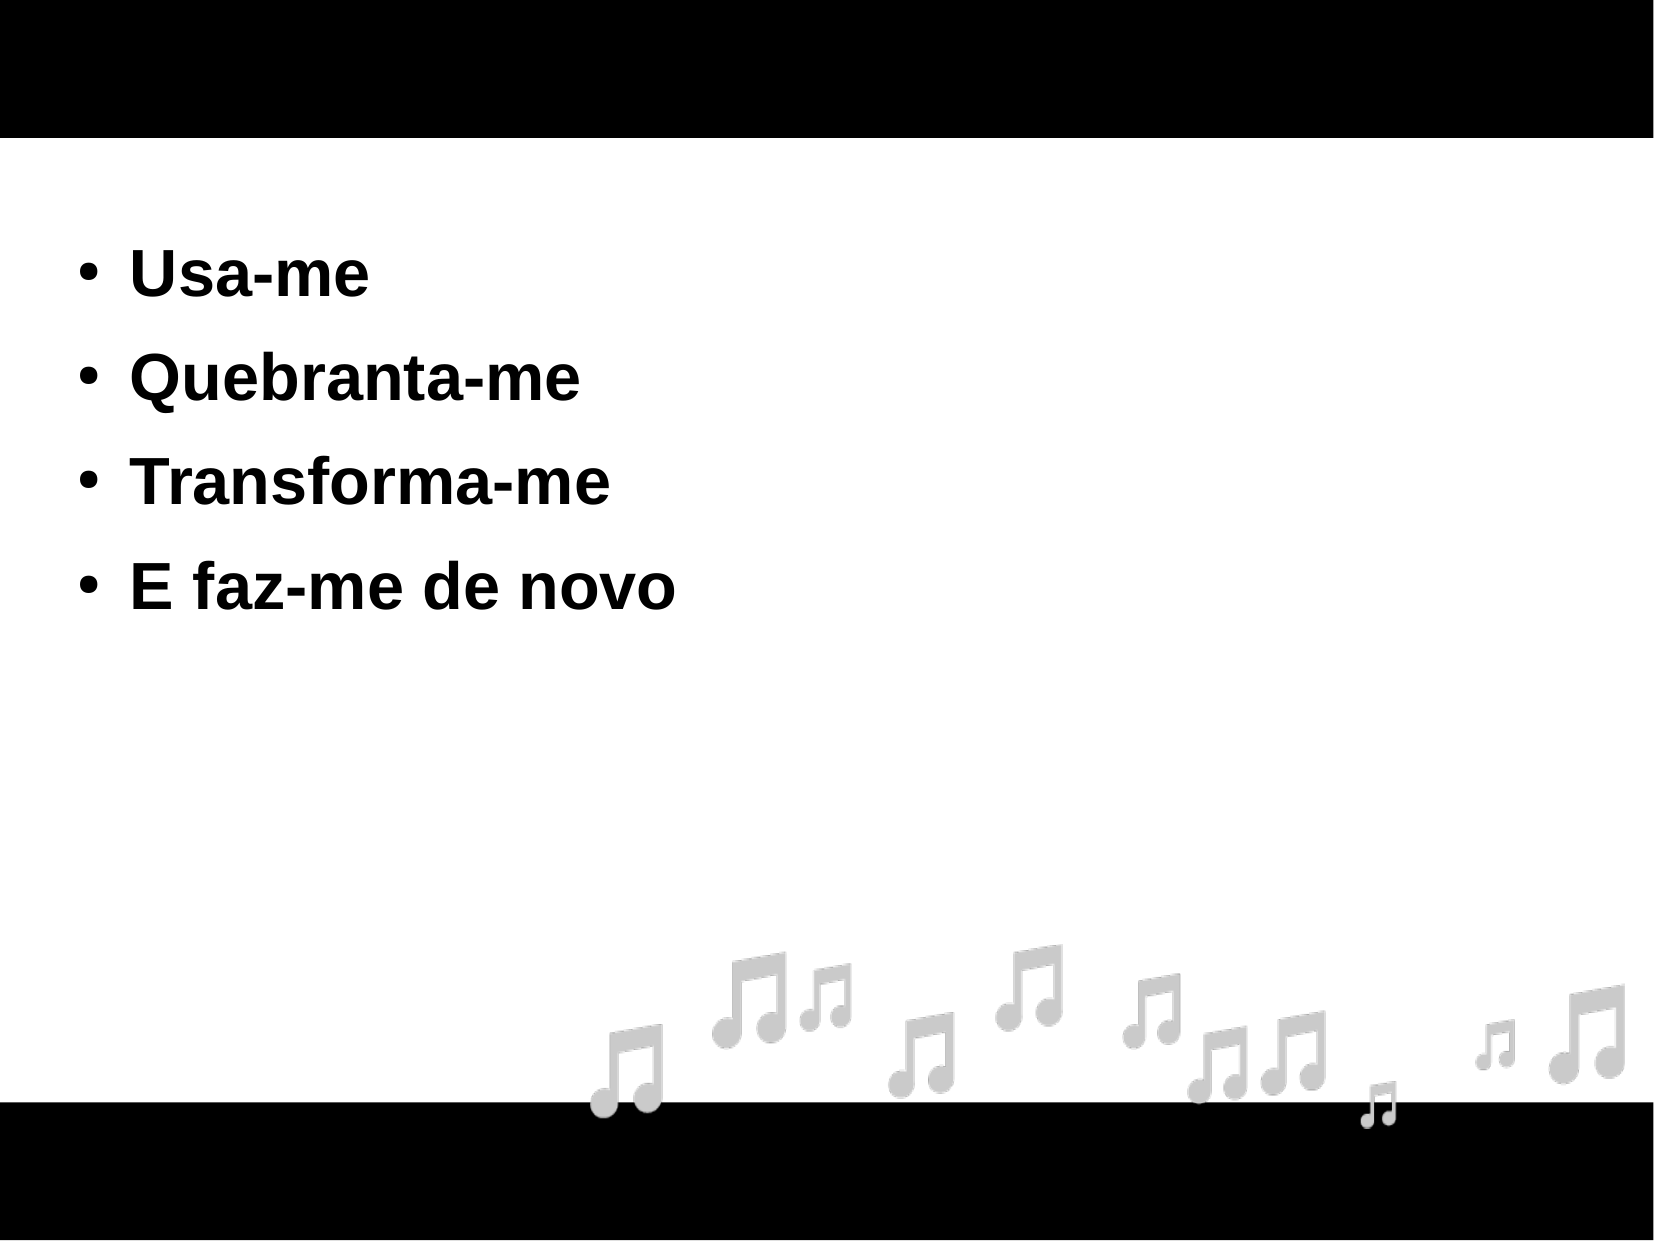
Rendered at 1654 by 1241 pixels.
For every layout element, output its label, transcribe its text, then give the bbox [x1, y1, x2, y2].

list Usa-me Quebranta-me Transforma-me E faz-me de novo [59, 236, 1595, 1024]
